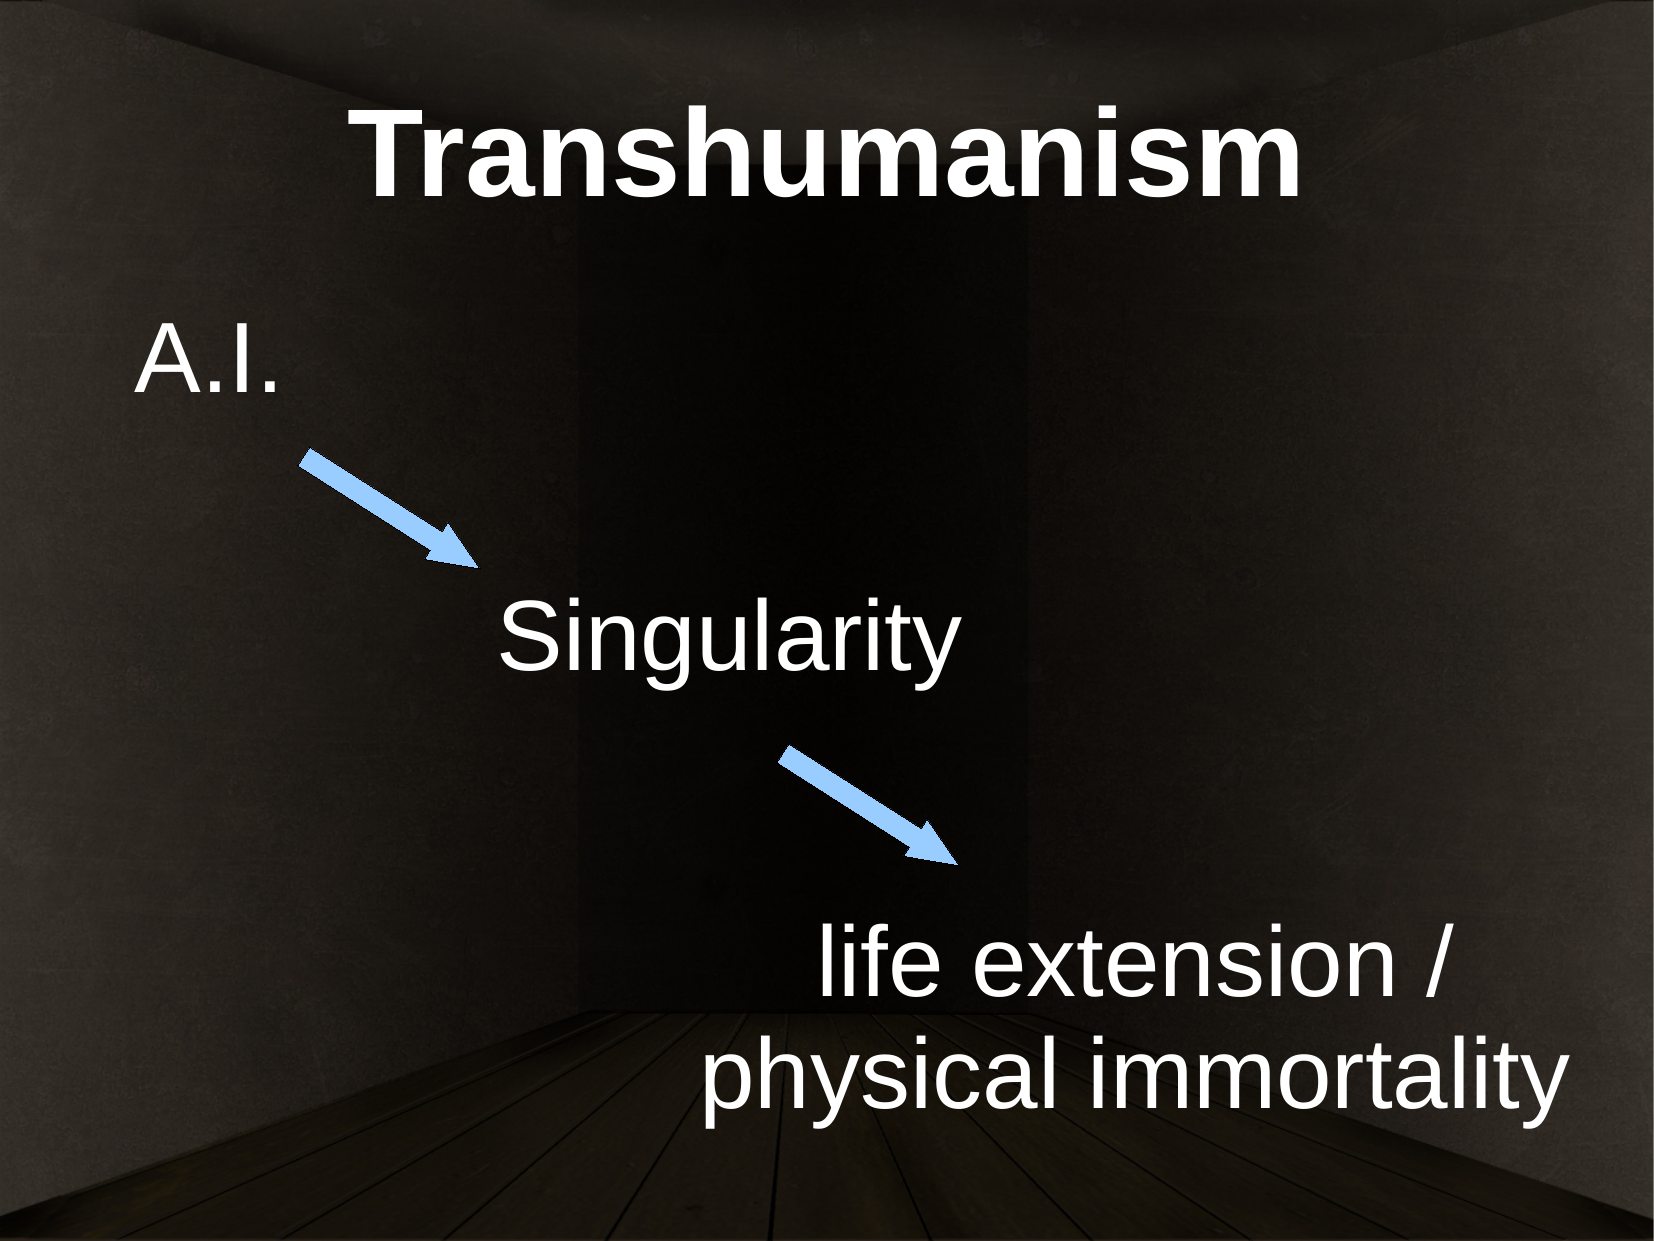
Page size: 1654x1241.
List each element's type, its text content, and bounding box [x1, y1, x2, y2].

text_box [297, 446, 481, 569]
picture [0, 0, 1654, 1241]
title Transhumanism [82, 49, 1571, 257]
text_box A.I. [119, 294, 342, 421]
text_box Singularity [481, 573, 1053, 700]
text_box [776, 743, 960, 866]
text_box life extension / physical immortality [640, 898, 1631, 1137]
